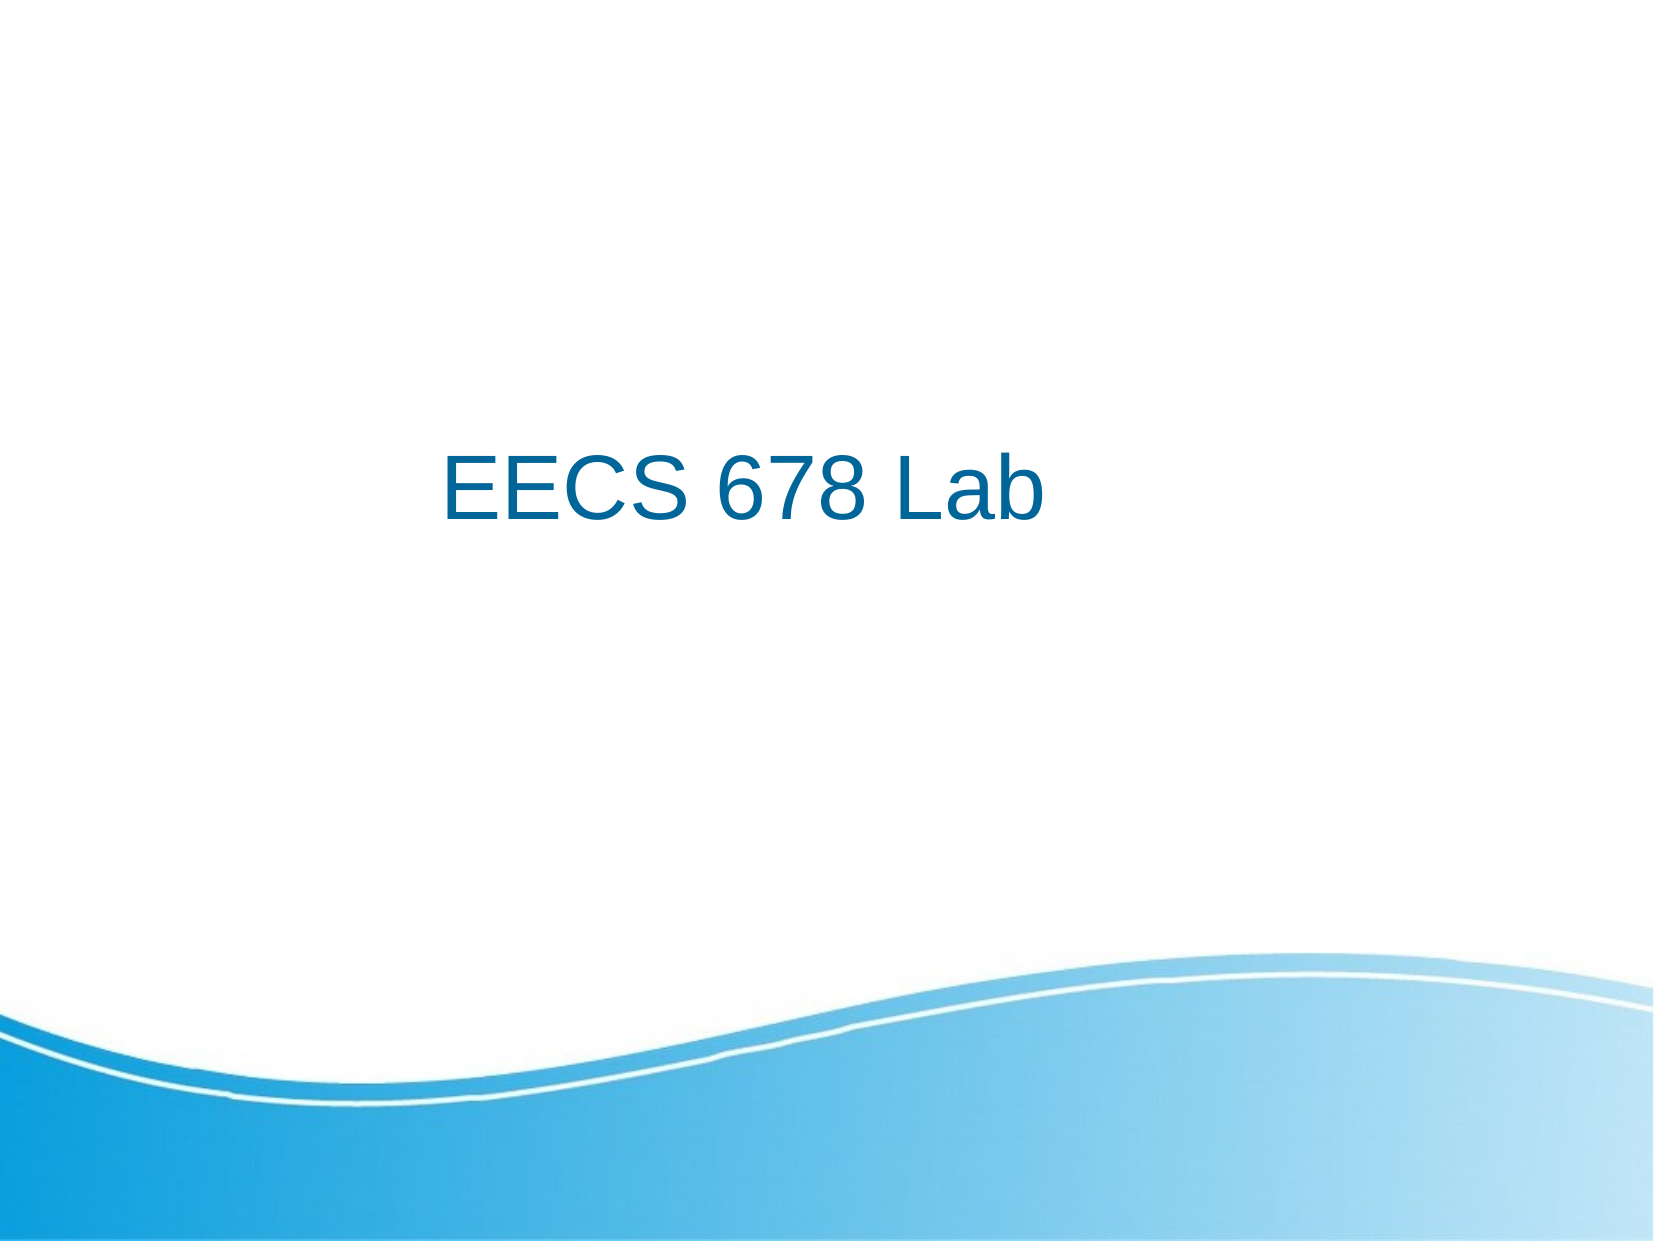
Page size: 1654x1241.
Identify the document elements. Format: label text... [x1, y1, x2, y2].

title EECS 678 Lab [0, 384, 1489, 592]
picture [0, 952, 1654, 1241]
